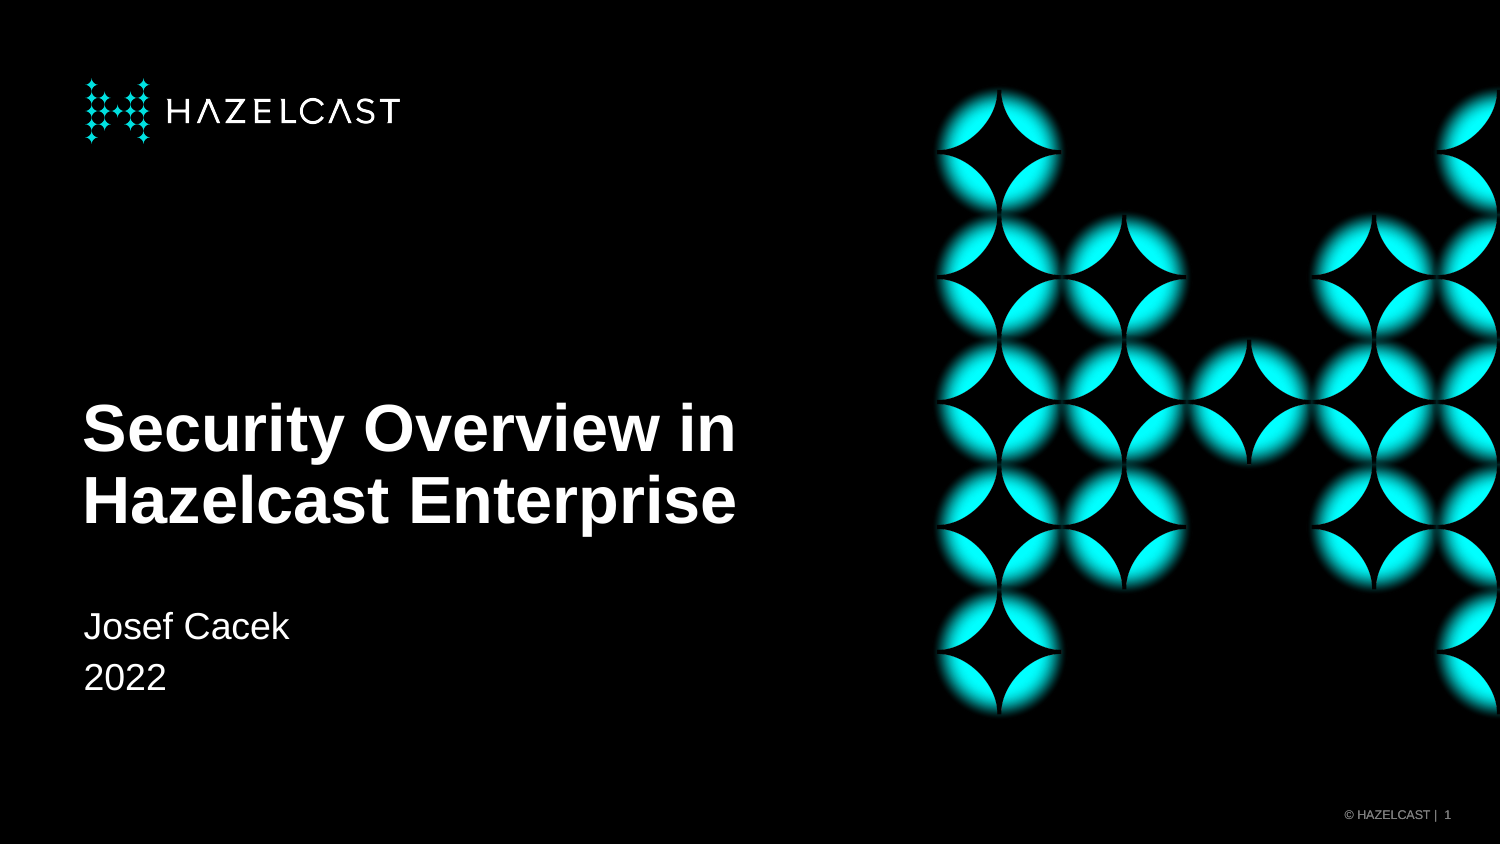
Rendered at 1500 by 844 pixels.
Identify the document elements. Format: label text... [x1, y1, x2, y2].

picture [85, 78, 400, 144]
title Security Overview in Hazelcast Enterprise [82, 354, 922, 578]
subtitle Josef Cacek 2022 [82, 601, 922, 715]
picture [910, 63, 1500, 741]
